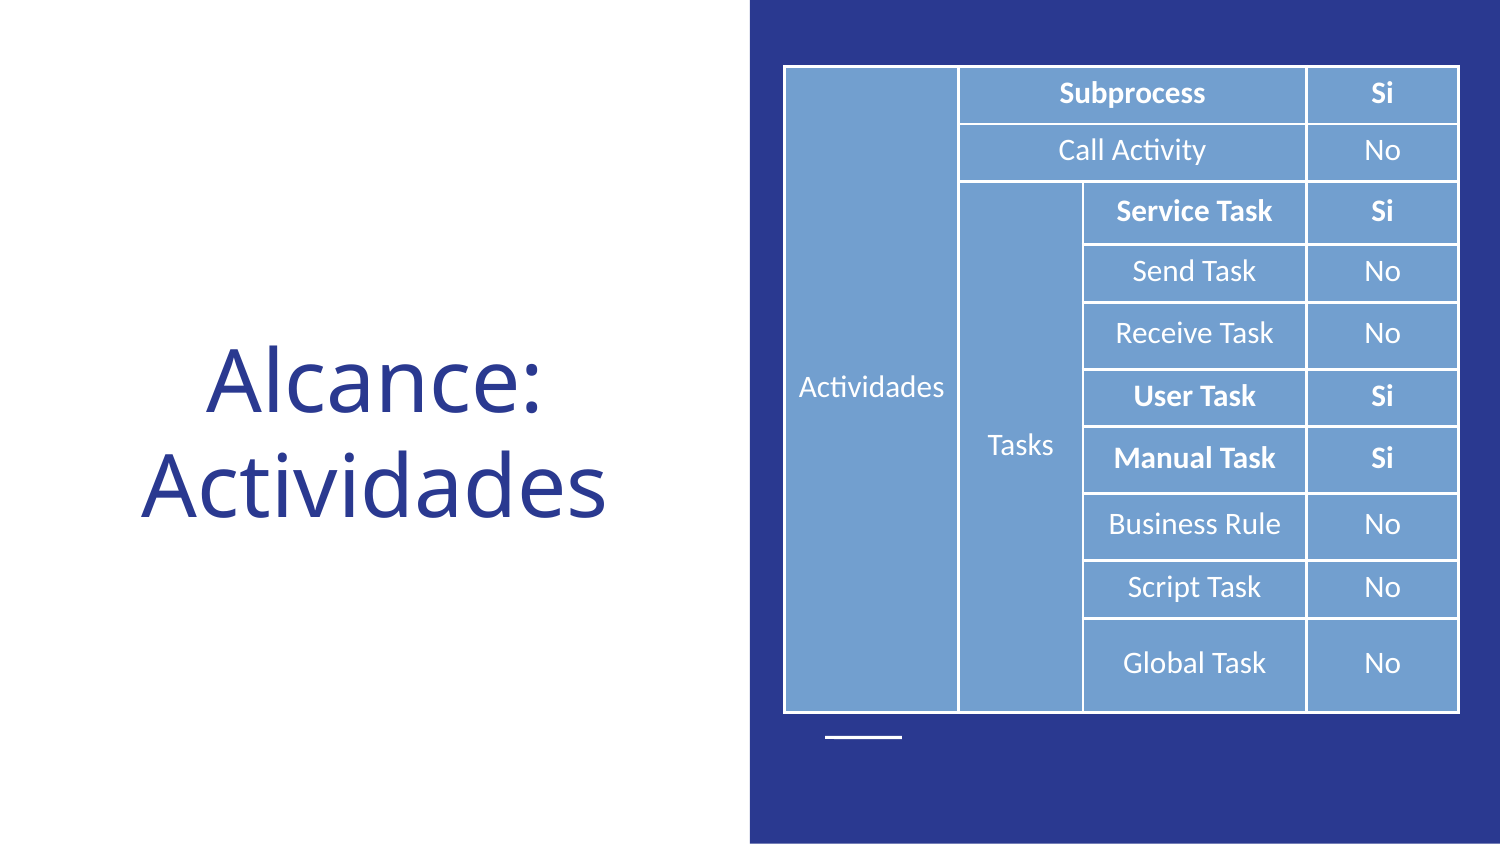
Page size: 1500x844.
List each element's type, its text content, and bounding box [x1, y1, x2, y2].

table_cell User Task [1084, 371, 1305, 425]
table_cell Global Task [1084, 620, 1305, 711]
table_cell No [1308, 246, 1457, 301]
table_cell No [1308, 125, 1457, 180]
table_cell Script Task [1084, 562, 1305, 617]
table_cell Send Task [1084, 246, 1305, 301]
table_header Si [1308, 68, 1457, 123]
table_cell Si [1308, 371, 1457, 425]
table_cell No [1308, 620, 1457, 711]
table_header Actividades [786, 68, 957, 711]
table_cell Call Activity [960, 125, 1305, 180]
table_cell Manual Task [1084, 428, 1305, 492]
table_cell Si [1308, 183, 1457, 243]
table_cell Service Task [1084, 183, 1305, 243]
table_cell Tasks [960, 183, 1082, 711]
table_cell Receive Task [1084, 304, 1305, 368]
table_cell No [1308, 562, 1457, 617]
table_cell Business Rule [1084, 495, 1305, 559]
table_header Subprocess [960, 68, 1305, 123]
title Alcance: Actividades [43, 293, 708, 551]
table_cell No [1308, 304, 1457, 368]
table_cell Si [1308, 428, 1457, 492]
table_cell No [1308, 495, 1457, 559]
